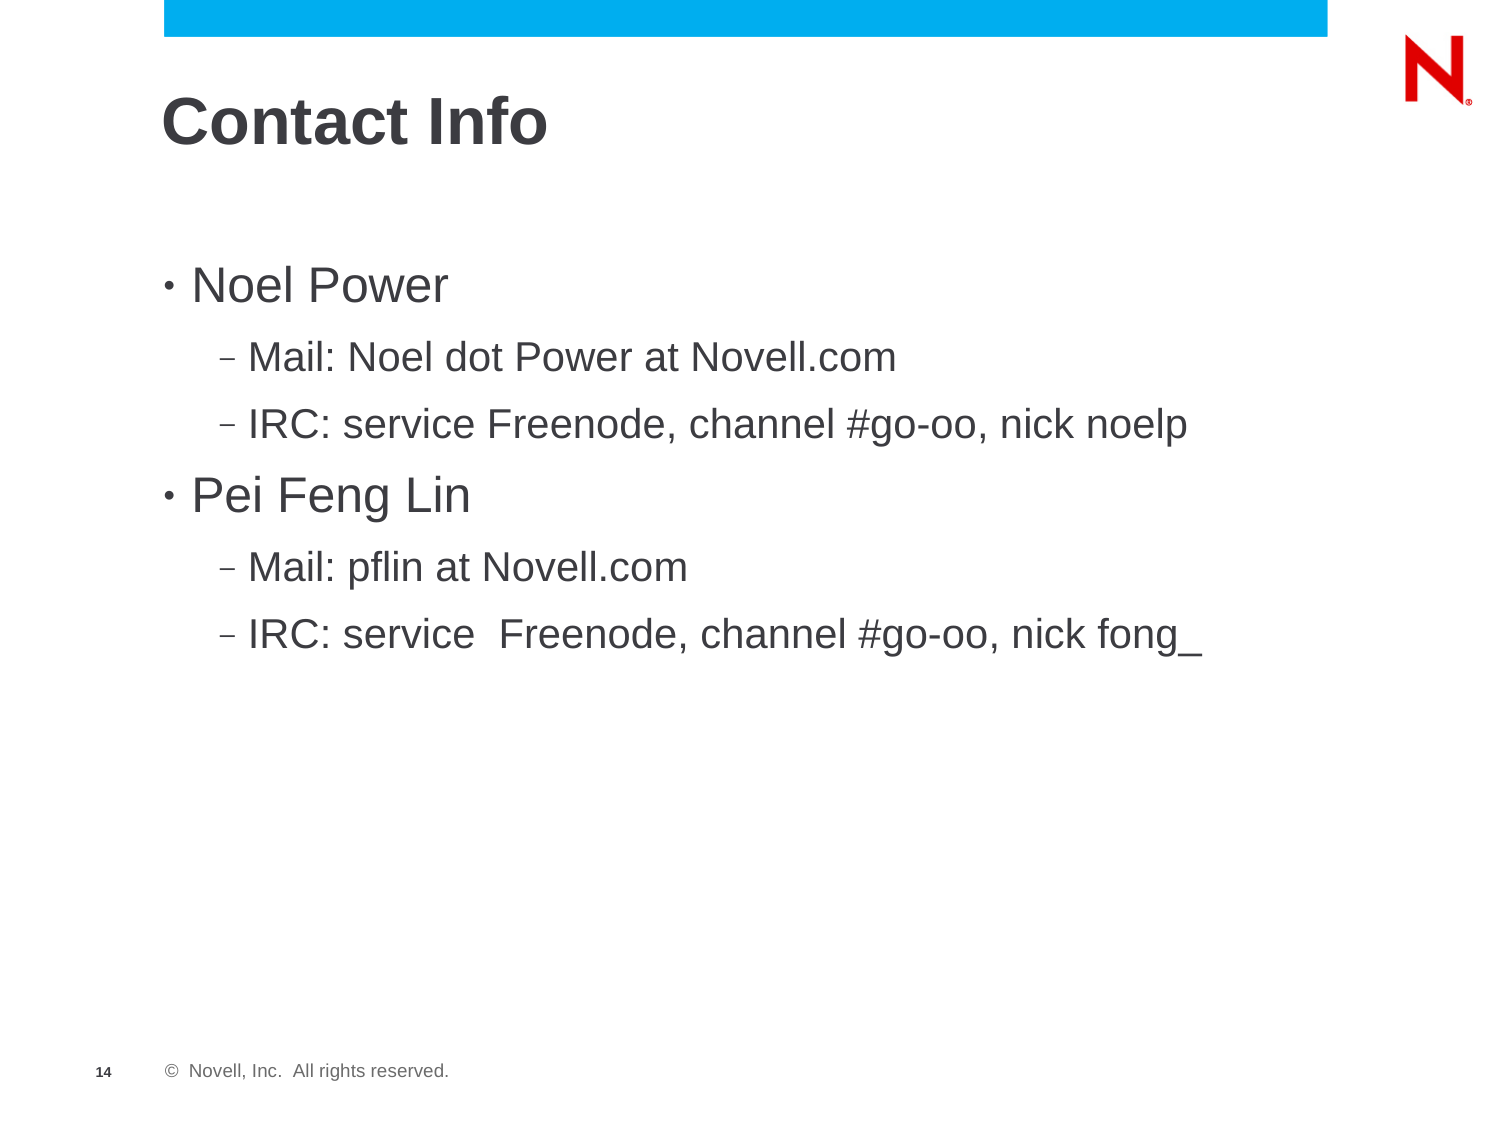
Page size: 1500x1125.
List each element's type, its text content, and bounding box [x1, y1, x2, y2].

picture [1403, 32, 1473, 107]
title Contact Info [161, 41, 1383, 205]
list Noel Power Mail: Noel dot Power at Novell.com IRC: service Freenode, channel #go-oo, nick noelp Pei Feng Lin Mail: pflin at Novell.com IRC: service Freenode, channel #go-oo, nick fong_ [163, 254, 1404, 986]
